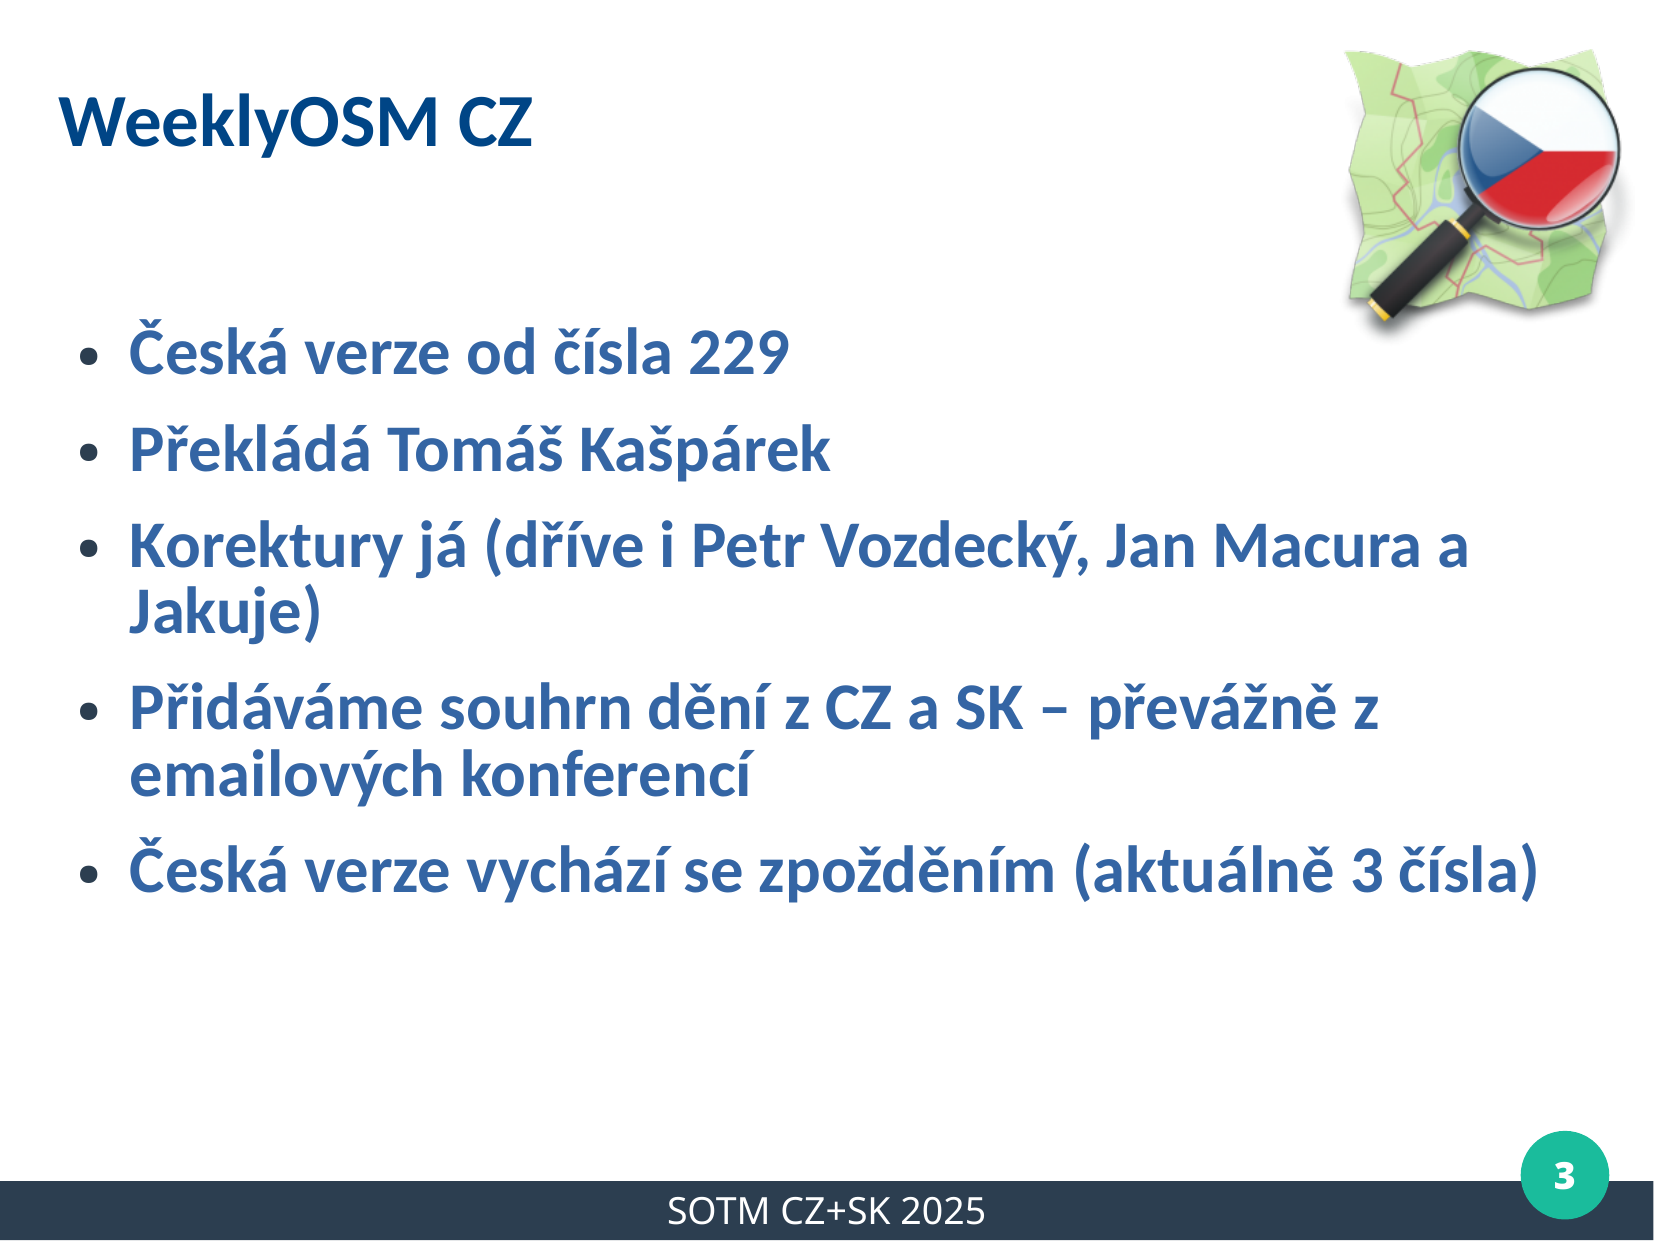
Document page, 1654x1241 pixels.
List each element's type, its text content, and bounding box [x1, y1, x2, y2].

list Česká verze od čísla 229 Překládá Tomáš Kašpárek Korektury já (dříve i Petr Vozdecký, Jan Macura a Jakuje) Přidáváme souhrn dění z CZ a SK – převážně z emailových konferencí Česká verze vychází se zpožděním (aktuálně 3 čísla) [59, 324, 1595, 1152]
picture [1334, 49, 1635, 350]
title WeeklyOSM CZ [59, 49, 1347, 207]
